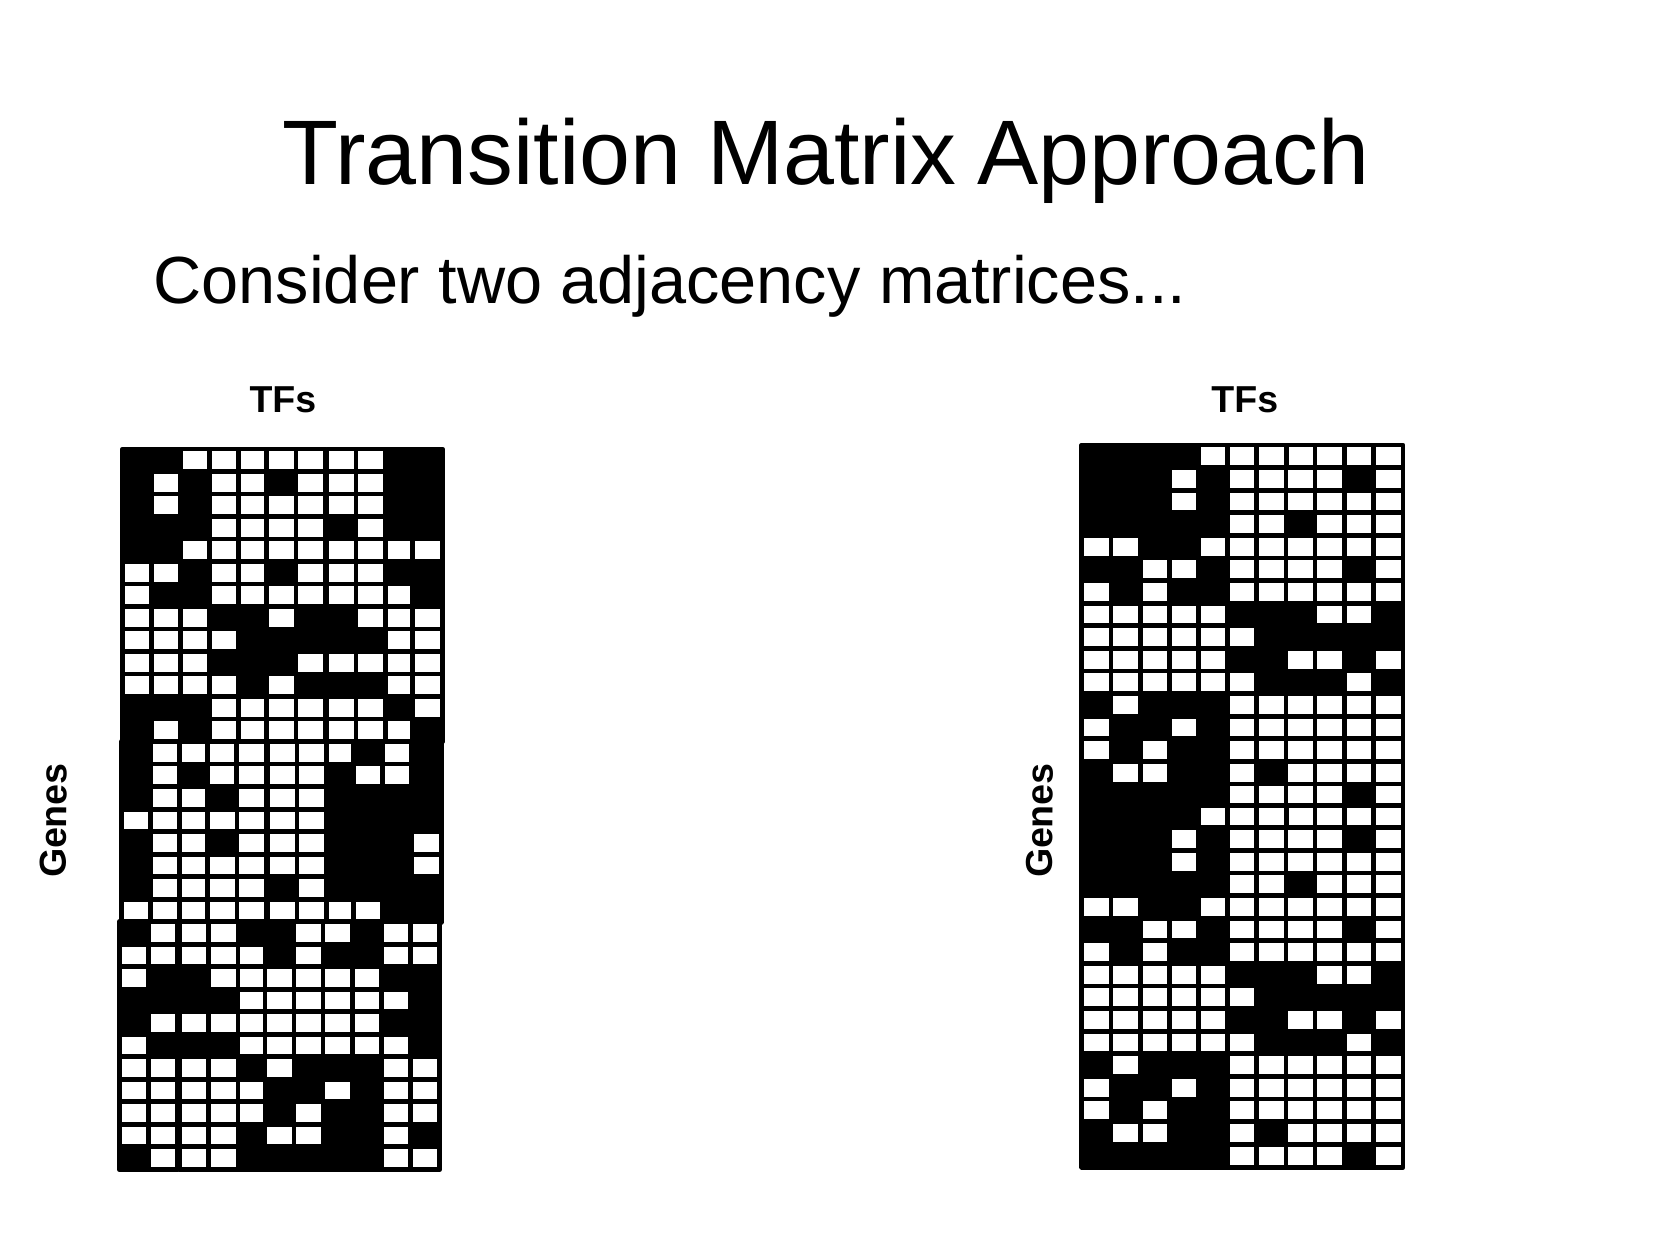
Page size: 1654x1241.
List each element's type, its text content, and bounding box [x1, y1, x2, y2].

text_box Genes [24, 748, 83, 893]
list Consider two adjacency matrices... [82, 242, 1571, 963]
title Transition Matrix Approach [82, 49, 1571, 242]
text_box Genes [1010, 748, 1069, 893]
text_box [119, 449, 443, 1170]
text_box [1081, 445, 1404, 1168]
text_box TFs [1196, 371, 1294, 429]
text_box TFs [234, 371, 332, 429]
